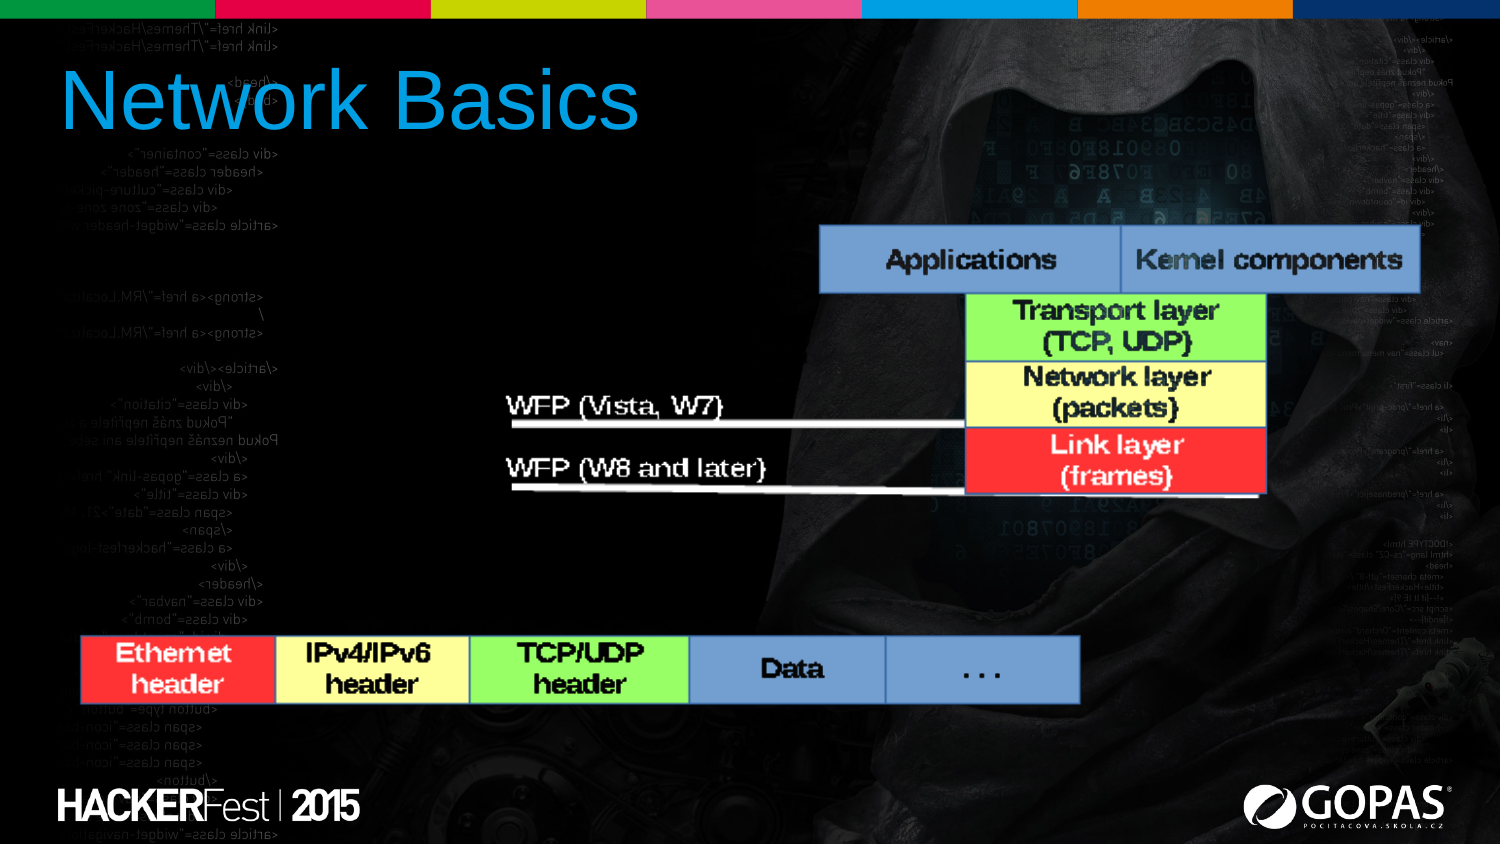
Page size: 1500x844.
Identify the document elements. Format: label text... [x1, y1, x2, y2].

picture [0, 19, 1500, 844]
title Network Basics [59, 44, 1445, 147]
